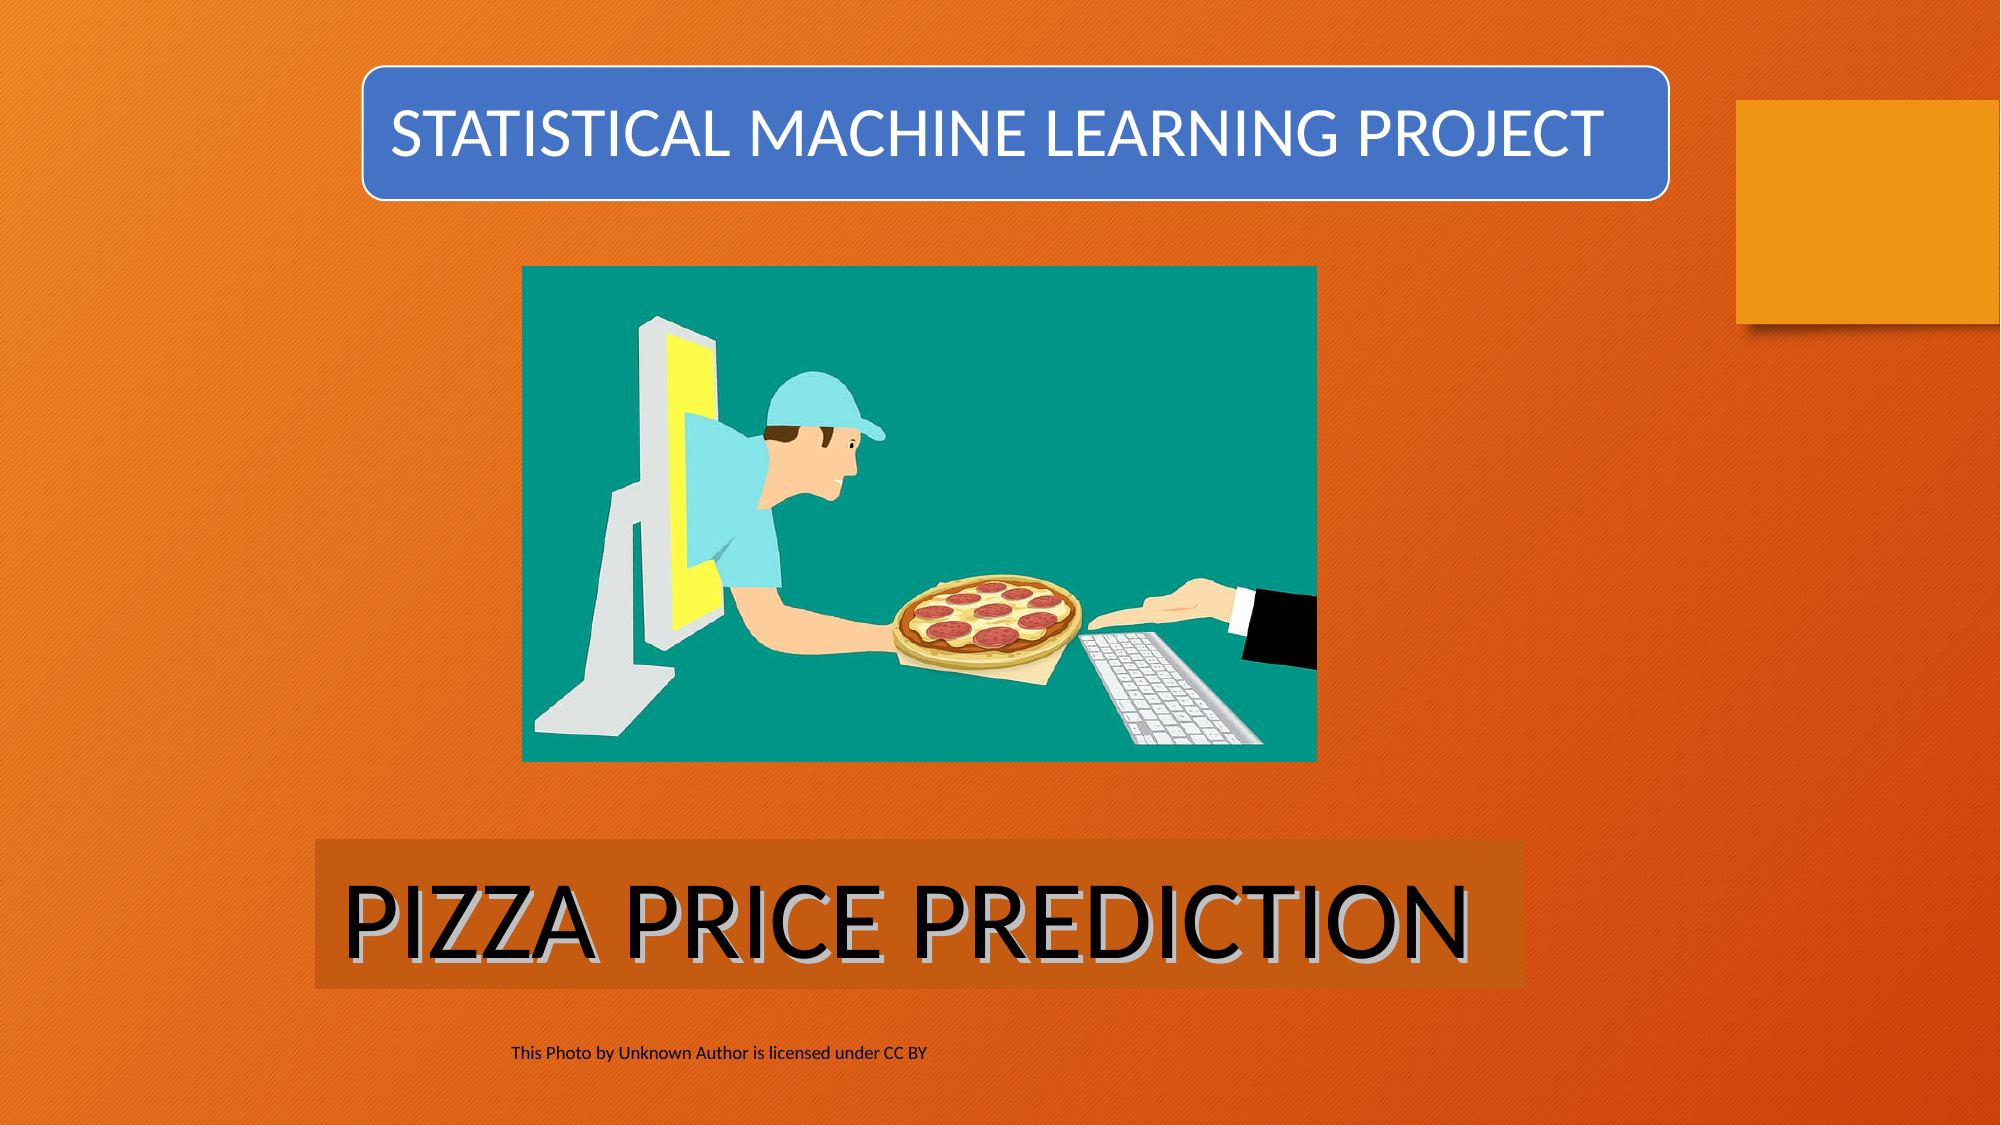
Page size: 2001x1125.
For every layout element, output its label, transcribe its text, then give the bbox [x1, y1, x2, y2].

text_box This Photo by Unknown Author is licensed under CC BY [496, 1033, 990, 1072]
picture [522, 266, 1317, 762]
text_box PIZZA PRICE PREDICTION [315, 839, 1525, 989]
text_box STATISTICAL MACHINE LEARNING PROJECT [362, 66, 1669, 201]
